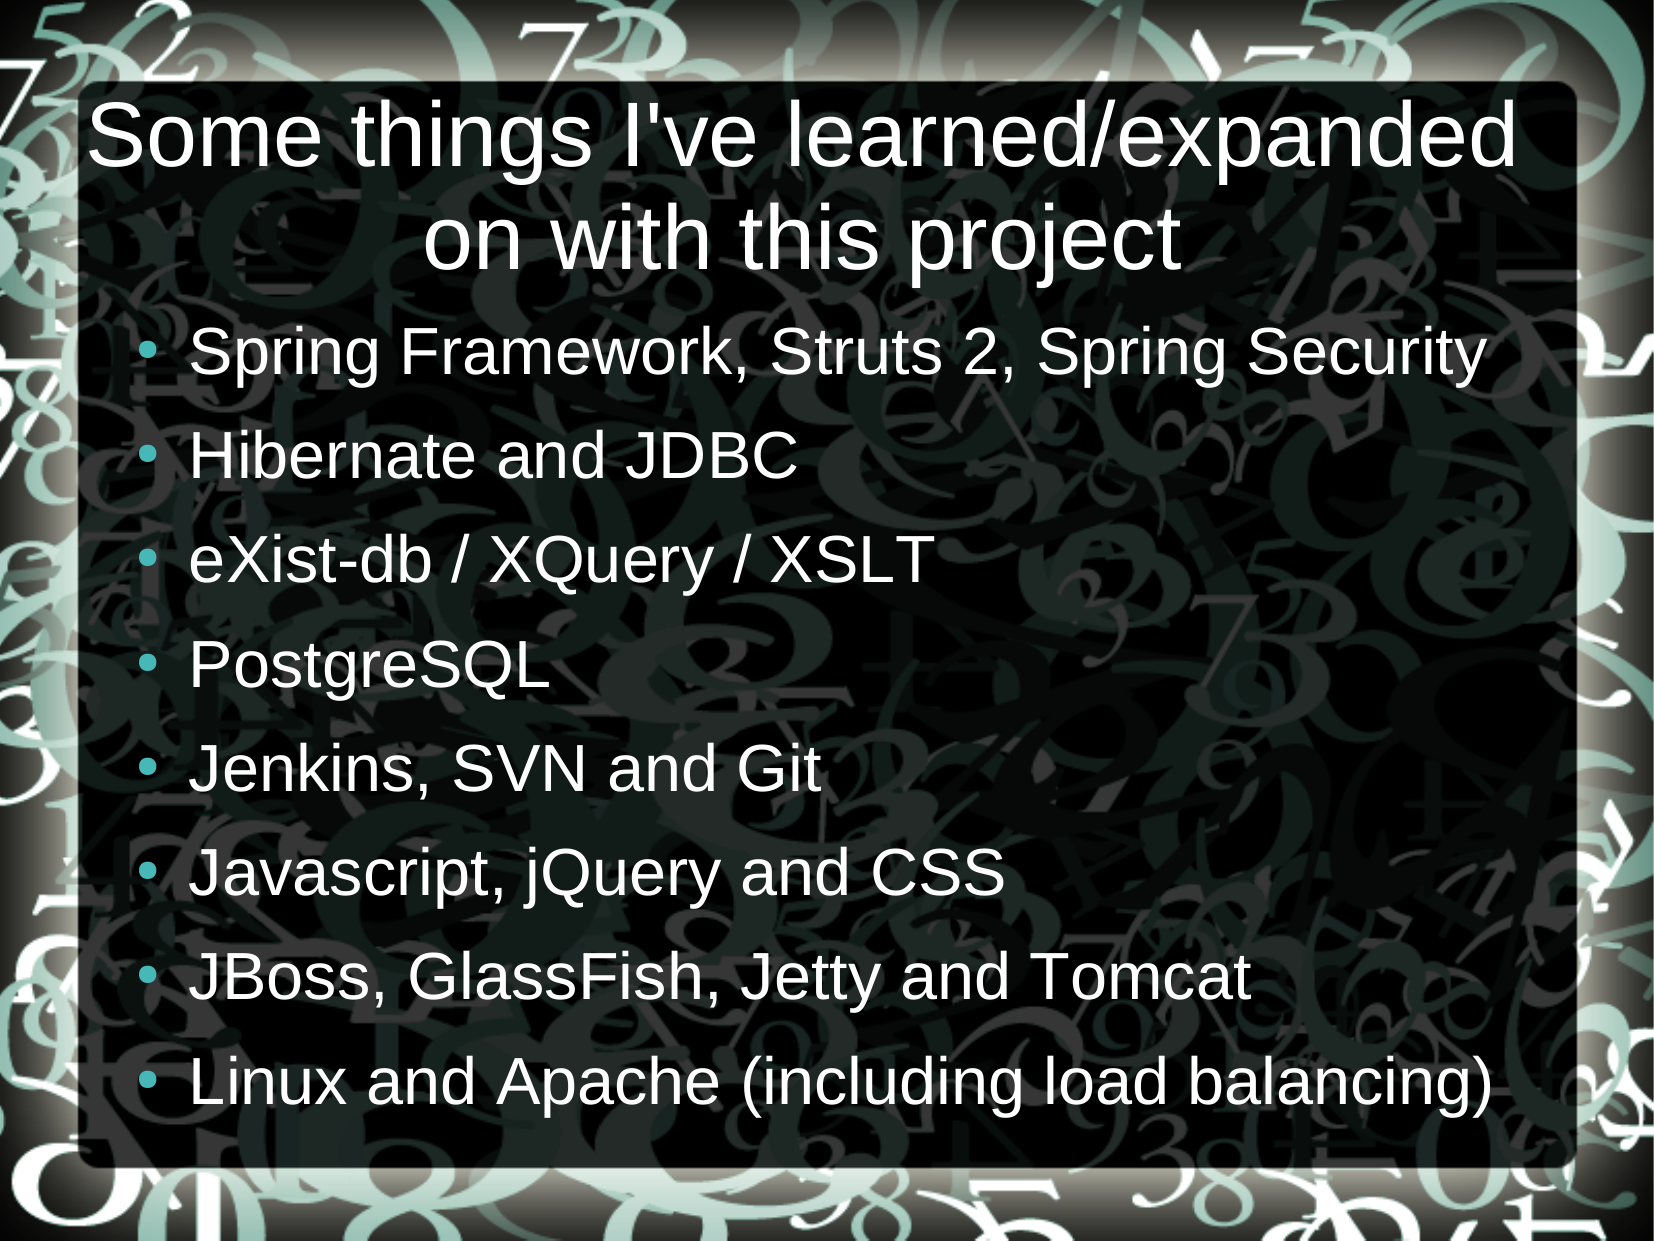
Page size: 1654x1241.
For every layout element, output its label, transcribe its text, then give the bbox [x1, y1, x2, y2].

picture [0, 0, 1654, 1241]
list Spring Framework, Struts 2, Spring Security Hibernate and JDBC eXist-db / XQuery / XSLT PostgreSQL Jenkins, SVN and Git Javascript, jQuery and CSS JBoss, GlassFish, Jetty and Tomcat Linux and Apache (including load balancing) [118, 313, 1542, 1117]
title Some things I've learned/expanded on with this project [59, 82, 1548, 290]
